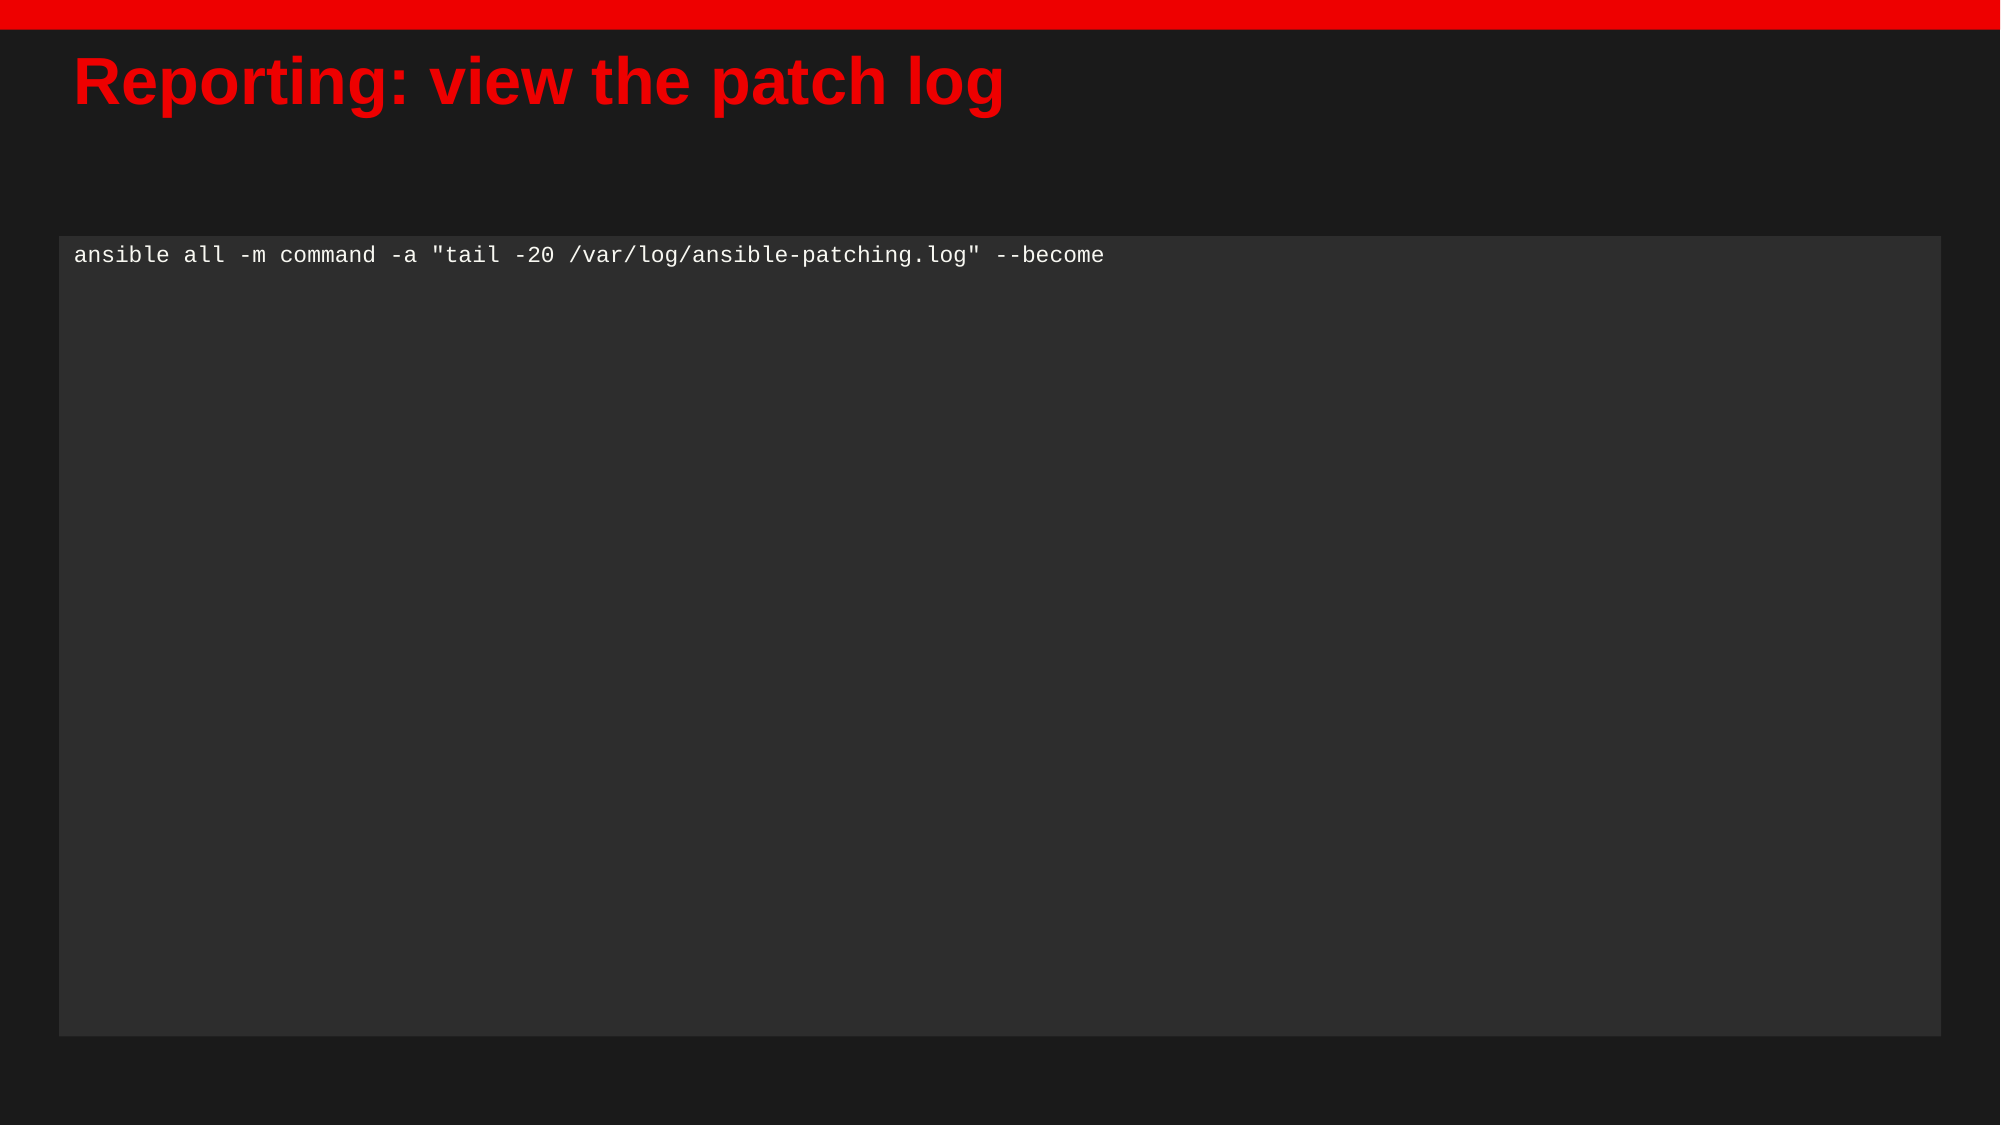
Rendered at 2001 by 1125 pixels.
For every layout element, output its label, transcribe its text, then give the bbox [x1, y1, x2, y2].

text_box Reporting: view the patch log [59, 36, 1942, 208]
text_box [0, 0, 2001, 30]
text_box ansible all -m command -a "tail -20 /var/log/ansible-patching.log" --become [59, 236, 1942, 1037]
